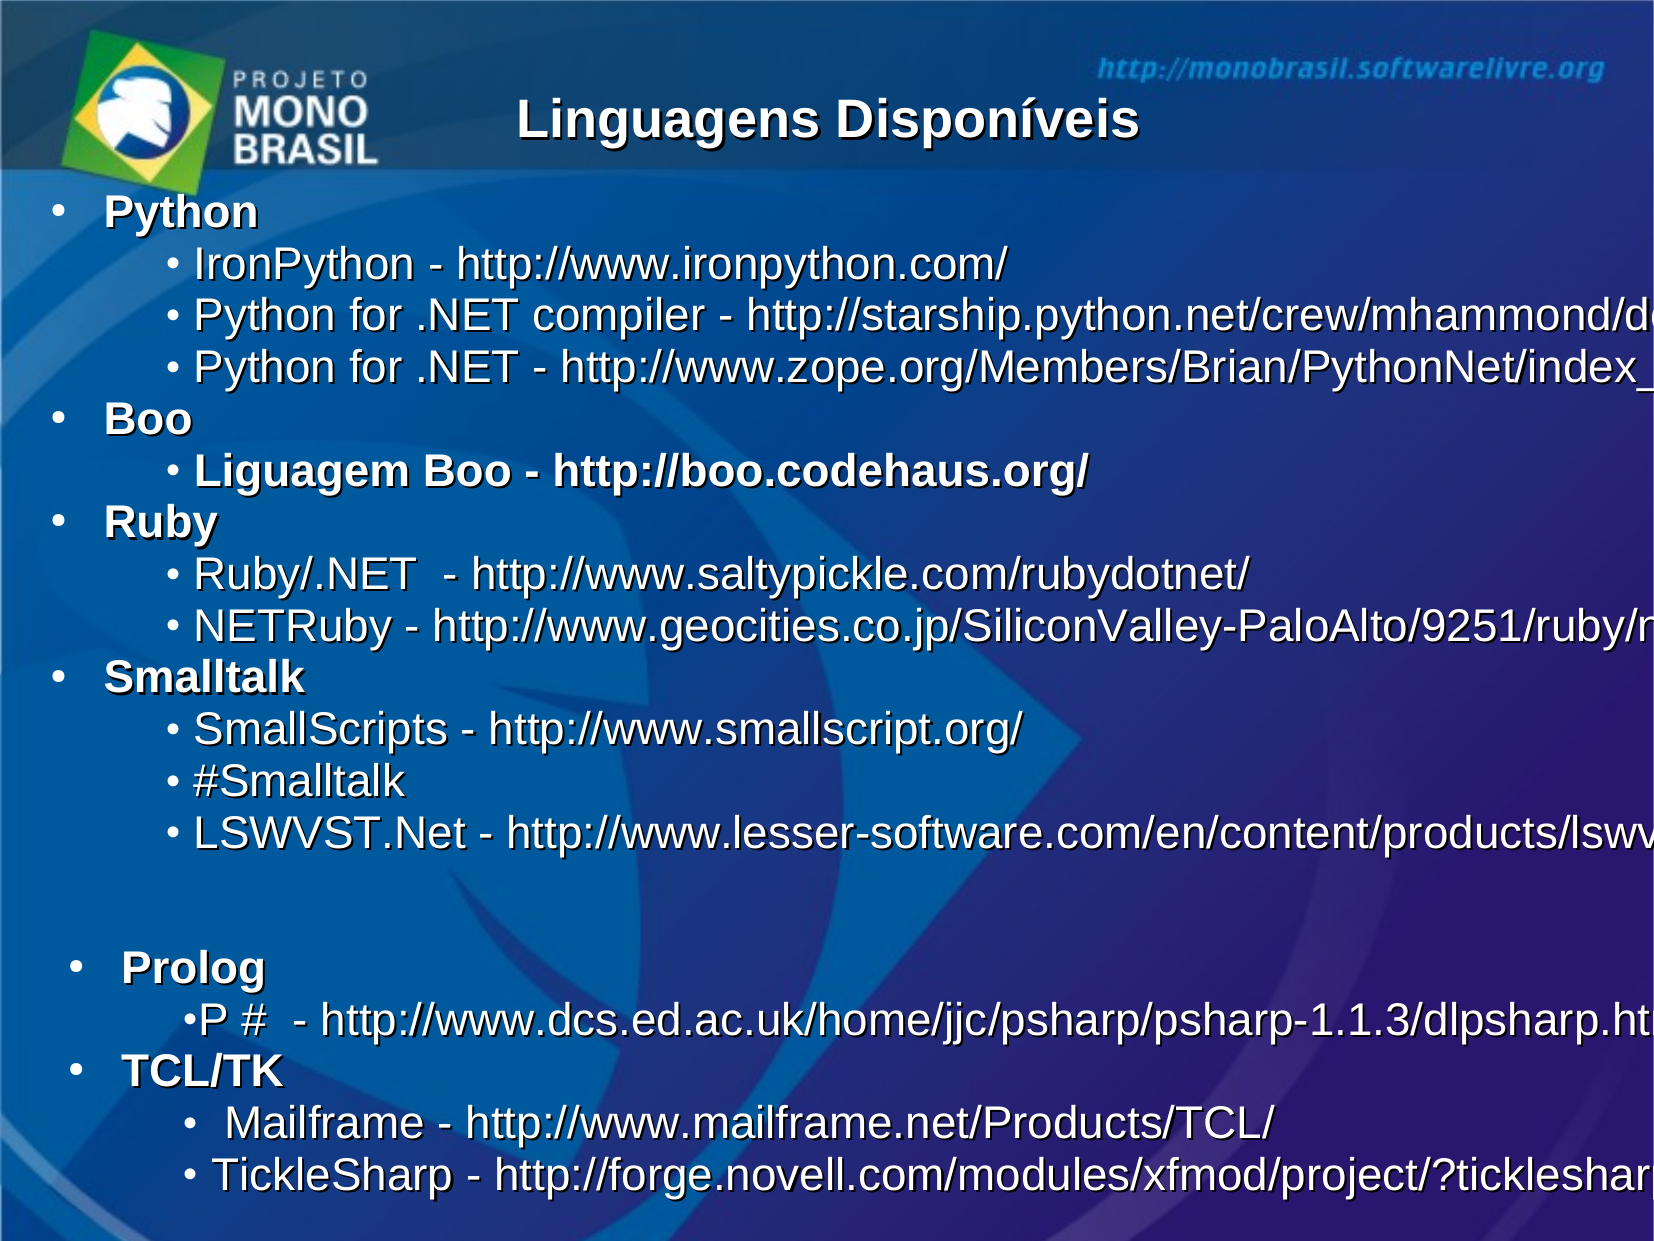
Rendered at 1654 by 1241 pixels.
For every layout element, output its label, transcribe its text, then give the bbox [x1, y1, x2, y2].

picture [0, 0, 1654, 1241]
text_box Prolog P # - http://www.dcs.ed.ac.uk/home/jjc/psharp/psharp-1.1.3/dlpsharp.html TCL/TK Mailframe - http://www.mailframe.net/Products/TCL/ TickleSharp - http://forge.novell.com/modules/xfmod/project/?ticklesharp [32, 941, 1654, 1201]
text_box Python IronPython - http://www.ironpython.com/ Python for .NET compiler - http://starship.python.net/crew/mhammond/dotnet/ Python for .NET - http://www.zope.org/Members/Brian/PythonNet/index_html Boo Liguagem Boo - http://boo.codehaus.org/ Ruby Ruby/.NET - http://www.saltypickle.com/rubydotnet/ NETRuby - http://www.geocities.co.jp/SiliconValley-PaloAlto/9251/ruby/nrb.html Smalltalk SmallScripts - http://www.smallscript.org/ #Smalltalk LSWVST.Net - http://www.lesser-software.com/en/content/products/lswvst/lswvst-net.htm [15, 185, 1654, 859]
text_box Linguagens Disponíveis [500, 92, 1142, 150]
